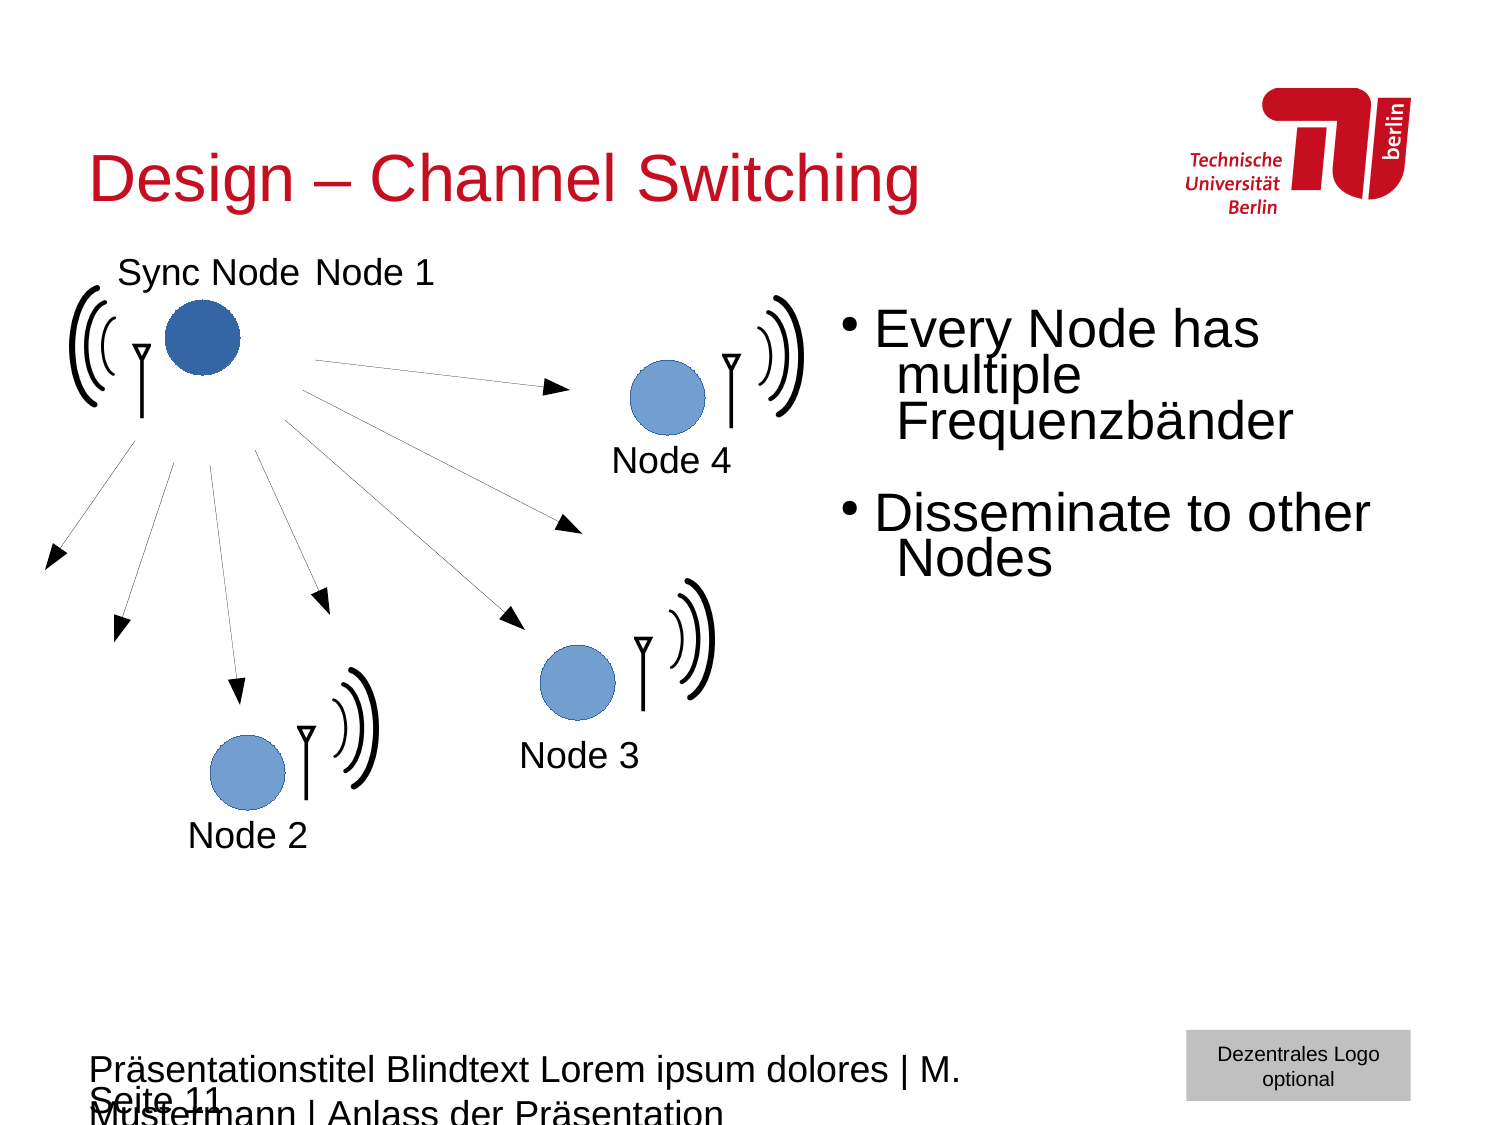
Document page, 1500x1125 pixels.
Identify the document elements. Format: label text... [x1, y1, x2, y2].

text_box Node 1 [300, 240, 526, 300]
picture [634, 578, 715, 714]
text_box Node 2 [172, 803, 398, 864]
picture [69, 285, 151, 421]
text_box [540, 645, 616, 721]
text_box Node 3 [504, 723, 730, 784]
list Every Node has multiple Frequenzbänder Disseminate to other Nodes [840, 312, 1411, 980]
text_box Node 4 [596, 428, 822, 489]
picture [297, 667, 379, 802]
picture [722, 295, 804, 430]
picture [1186, 88, 1411, 120]
title Design – Channel Switching [88, 120, 1411, 215]
text_box [630, 360, 706, 428]
text_box Sync Node [102, 240, 300, 300]
text_box [210, 735, 286, 803]
text_box [165, 300, 241, 376]
